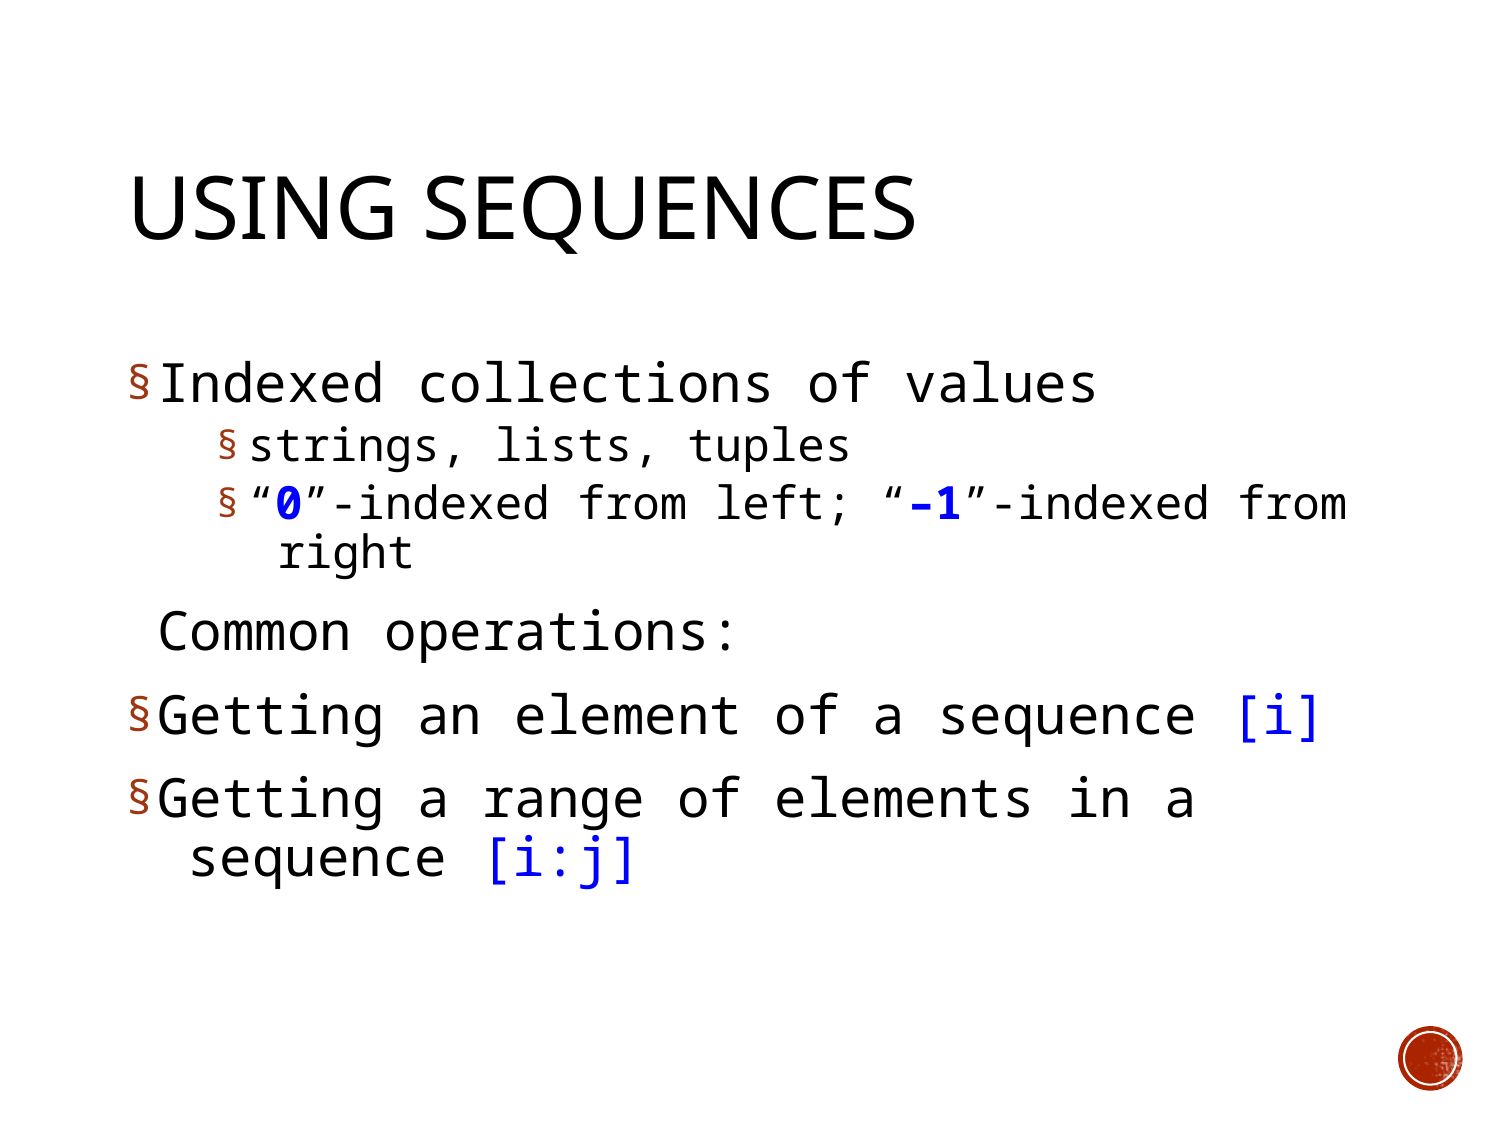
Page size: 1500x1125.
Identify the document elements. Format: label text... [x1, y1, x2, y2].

title Using Sequences [112, 79, 1388, 344]
list Indexed collections of values strings, lists, tuples “0”-indexed from left; “–1”-indexed from right Common operations: Getting an element of a sequence [i] Getting a range of elements in a sequence [i:j] [112, 348, 1388, 1013]
